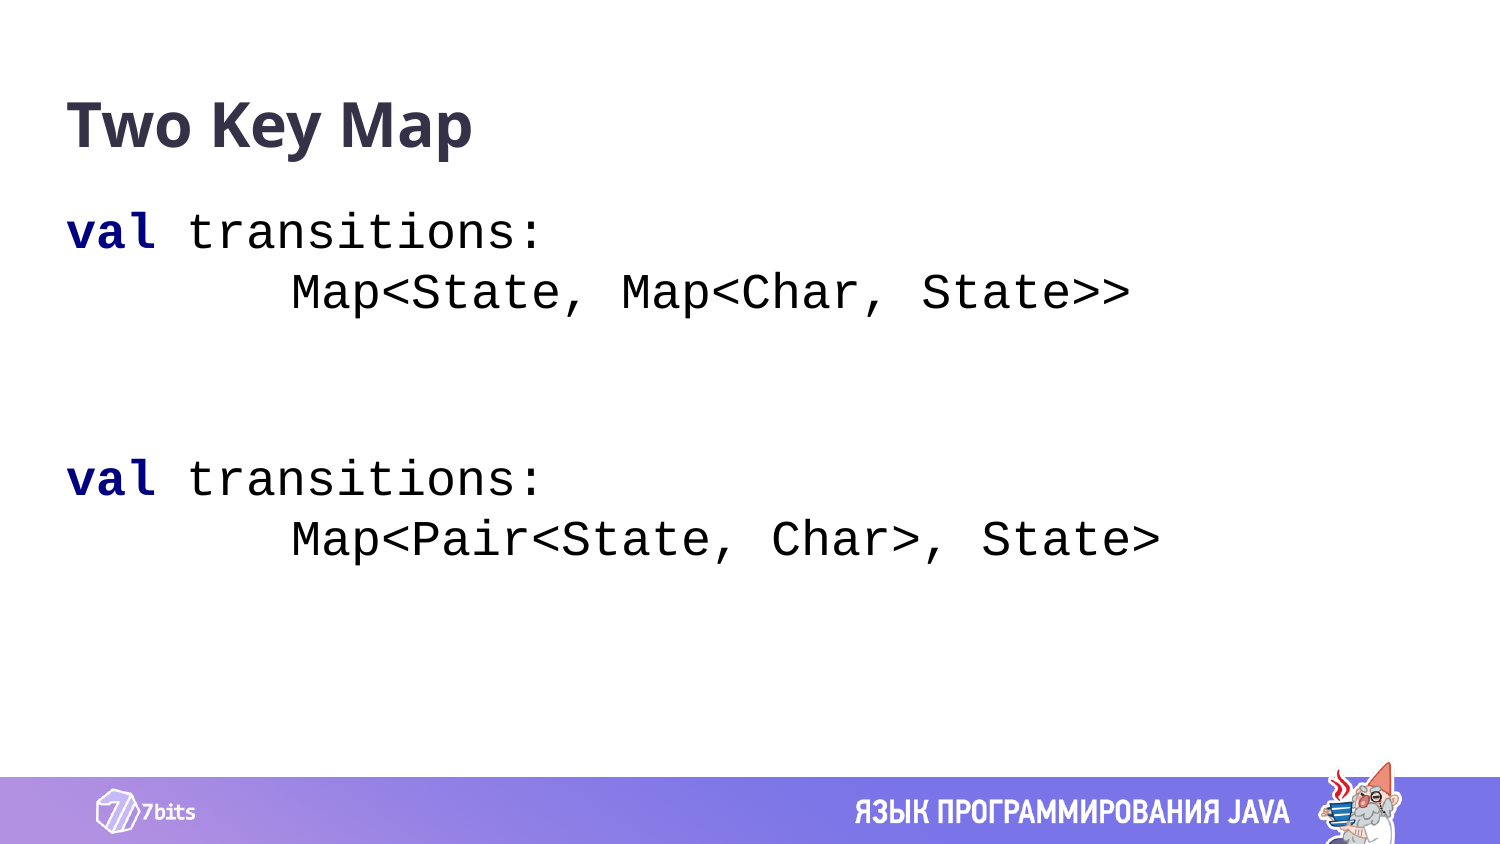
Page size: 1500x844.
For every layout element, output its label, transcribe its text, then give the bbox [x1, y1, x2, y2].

title Two Key Map [51, 69, 1449, 164]
list val transitions: Map<State, Map<Char, State>> val transitions: Map<Pair<State, Char>, State> [51, 184, 1449, 745]
picture [0, 717, 1500, 844]
